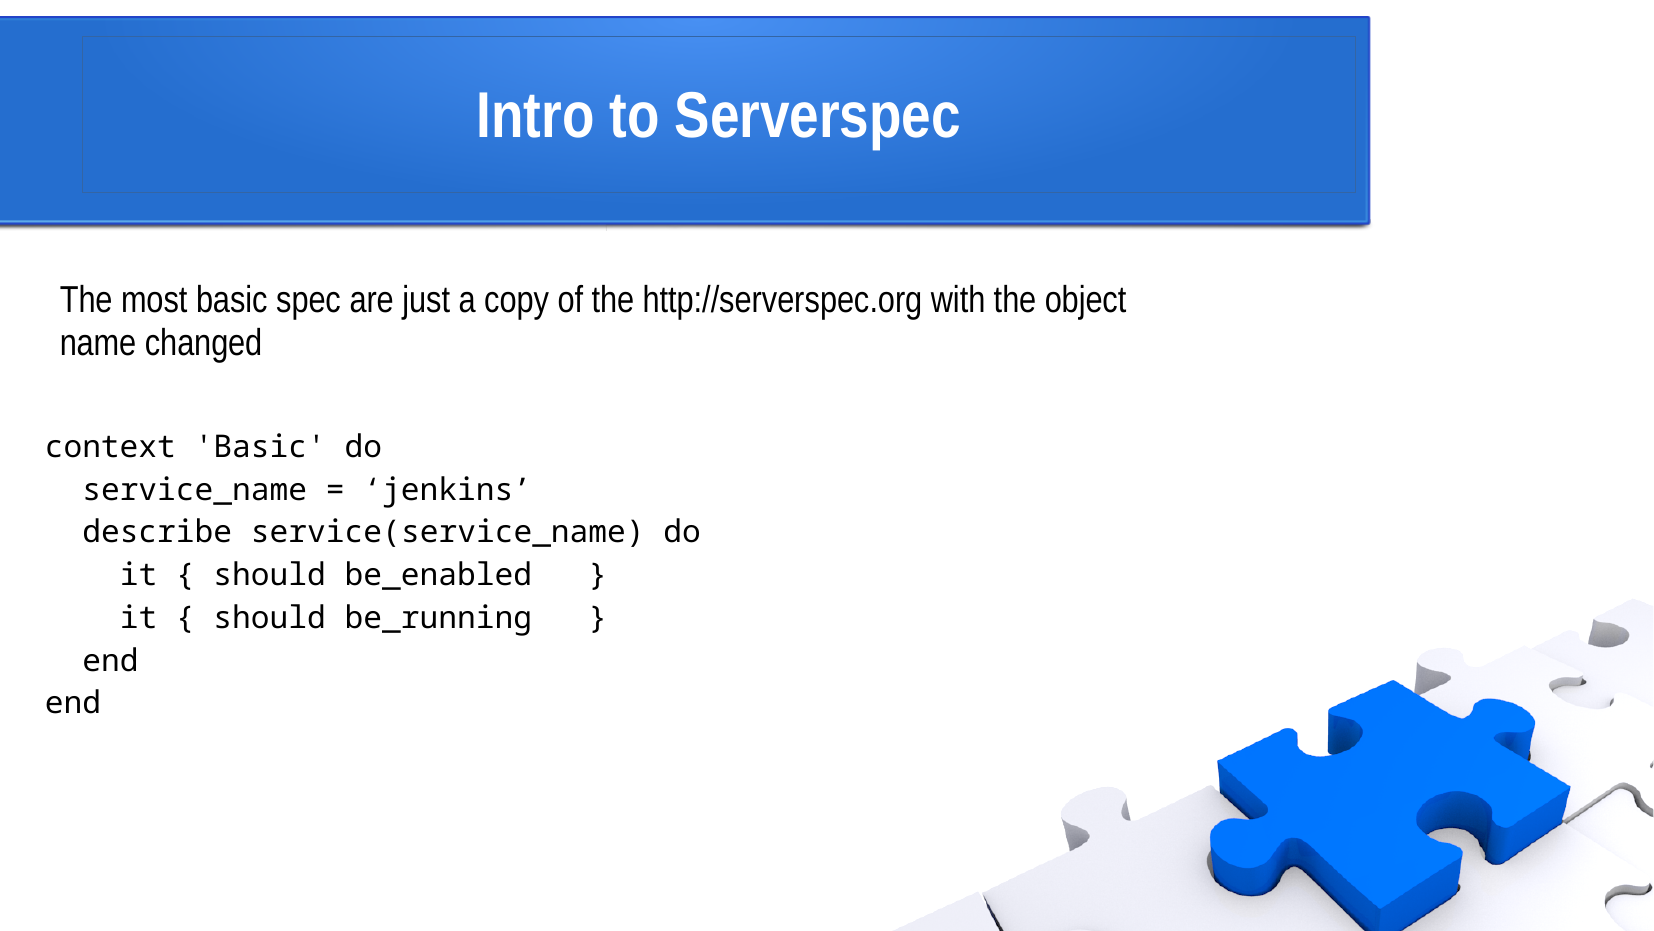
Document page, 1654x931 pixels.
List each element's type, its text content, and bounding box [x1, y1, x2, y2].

title Intro to Serverspec [82, 36, 1356, 193]
text_box The most basic spec are just a copy of the http://serverspec.org with the object name changed [45, 270, 1171, 371]
text_box context 'Basic' do service_name = ‘jenkins’ describe service(service_name) do it { should be_enabled } it { should be_running } end end [30, 416, 1471, 722]
picture [0, 16, 1375, 231]
picture [872, 491, 1654, 931]
